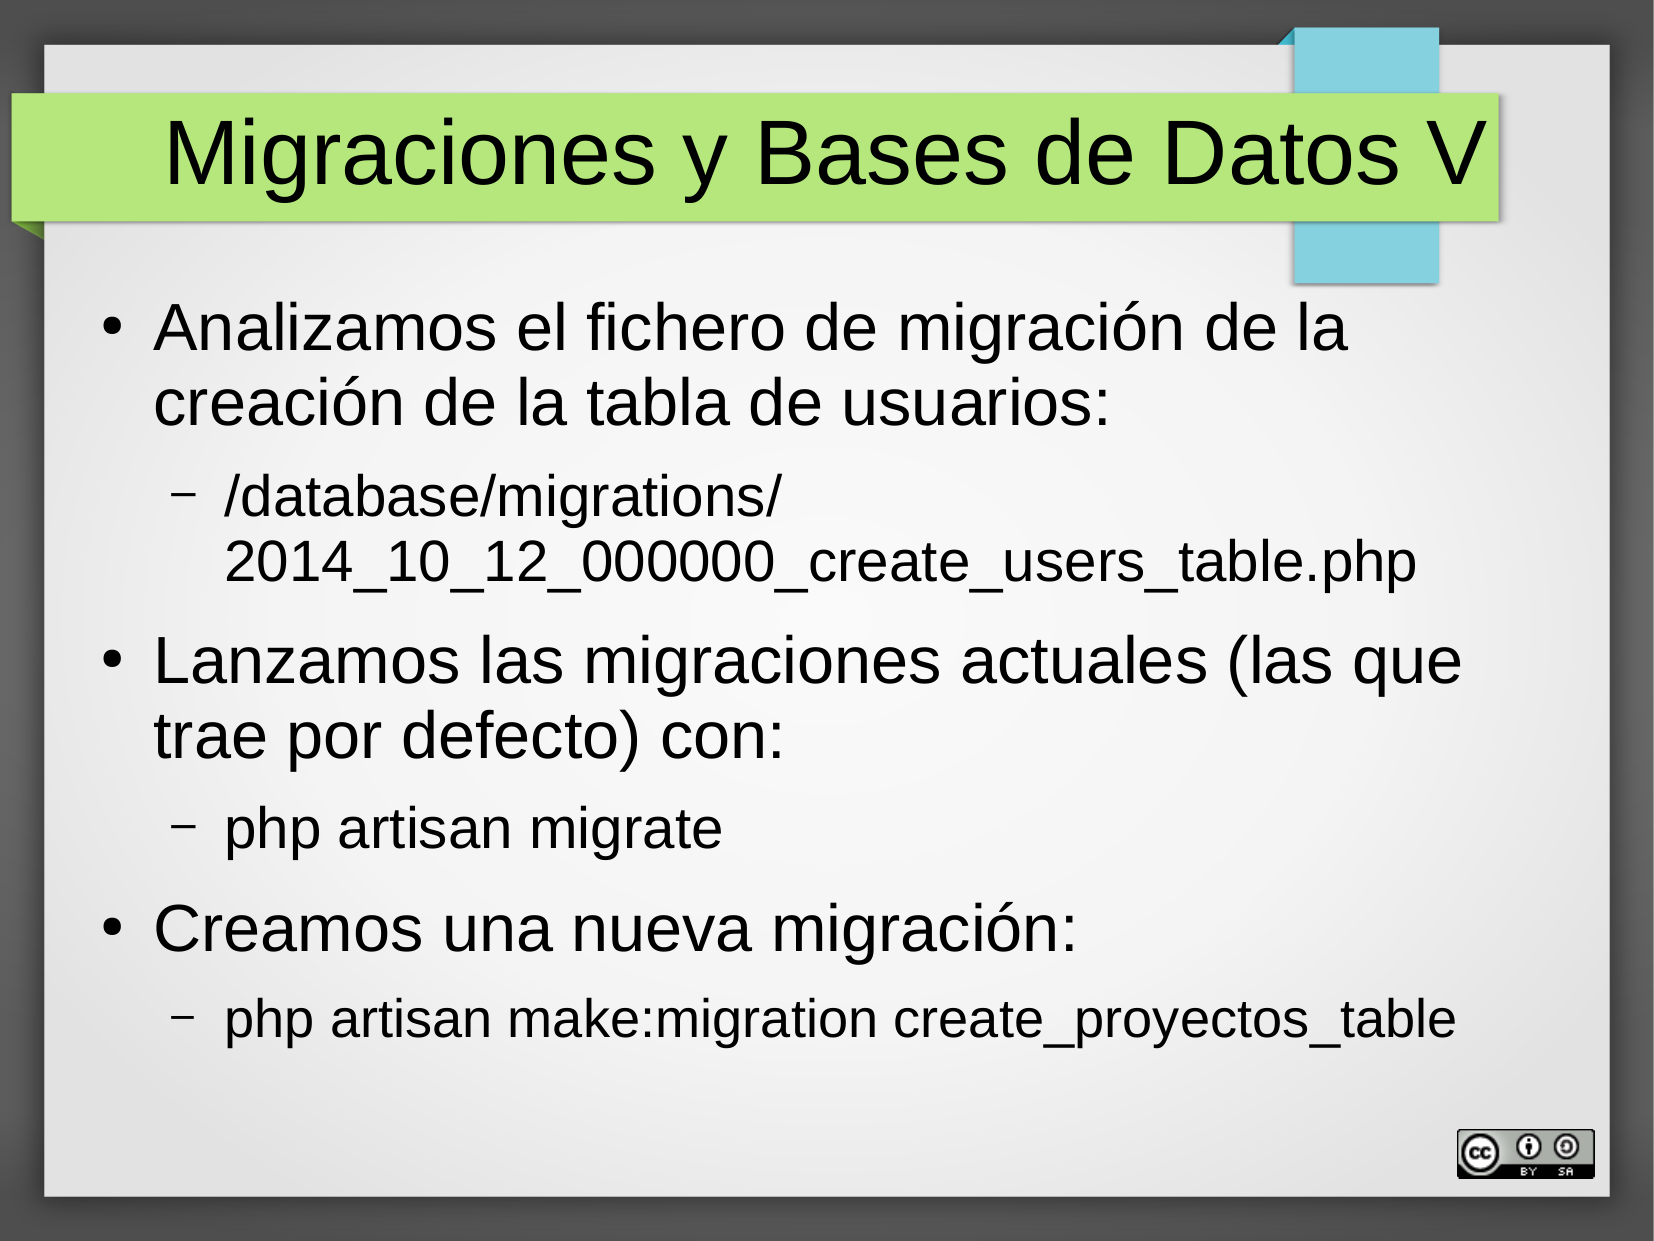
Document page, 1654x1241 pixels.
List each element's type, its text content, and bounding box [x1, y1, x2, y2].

list Analizamos el fichero de migración de la creación de la tabla de usuarios: /database/migrations/2014_10_12_000000_create_users_table.php Lanzamos las migraciones actuales (las que trae por defecto) con: php artisan migrate Creamos una nueva migración: php artisan make:migration create_proyectos_table [82, 290, 1571, 1134]
title Migraciones y Bases de Datos V [82, 49, 1571, 257]
picture [0, 0, 1654, 1241]
